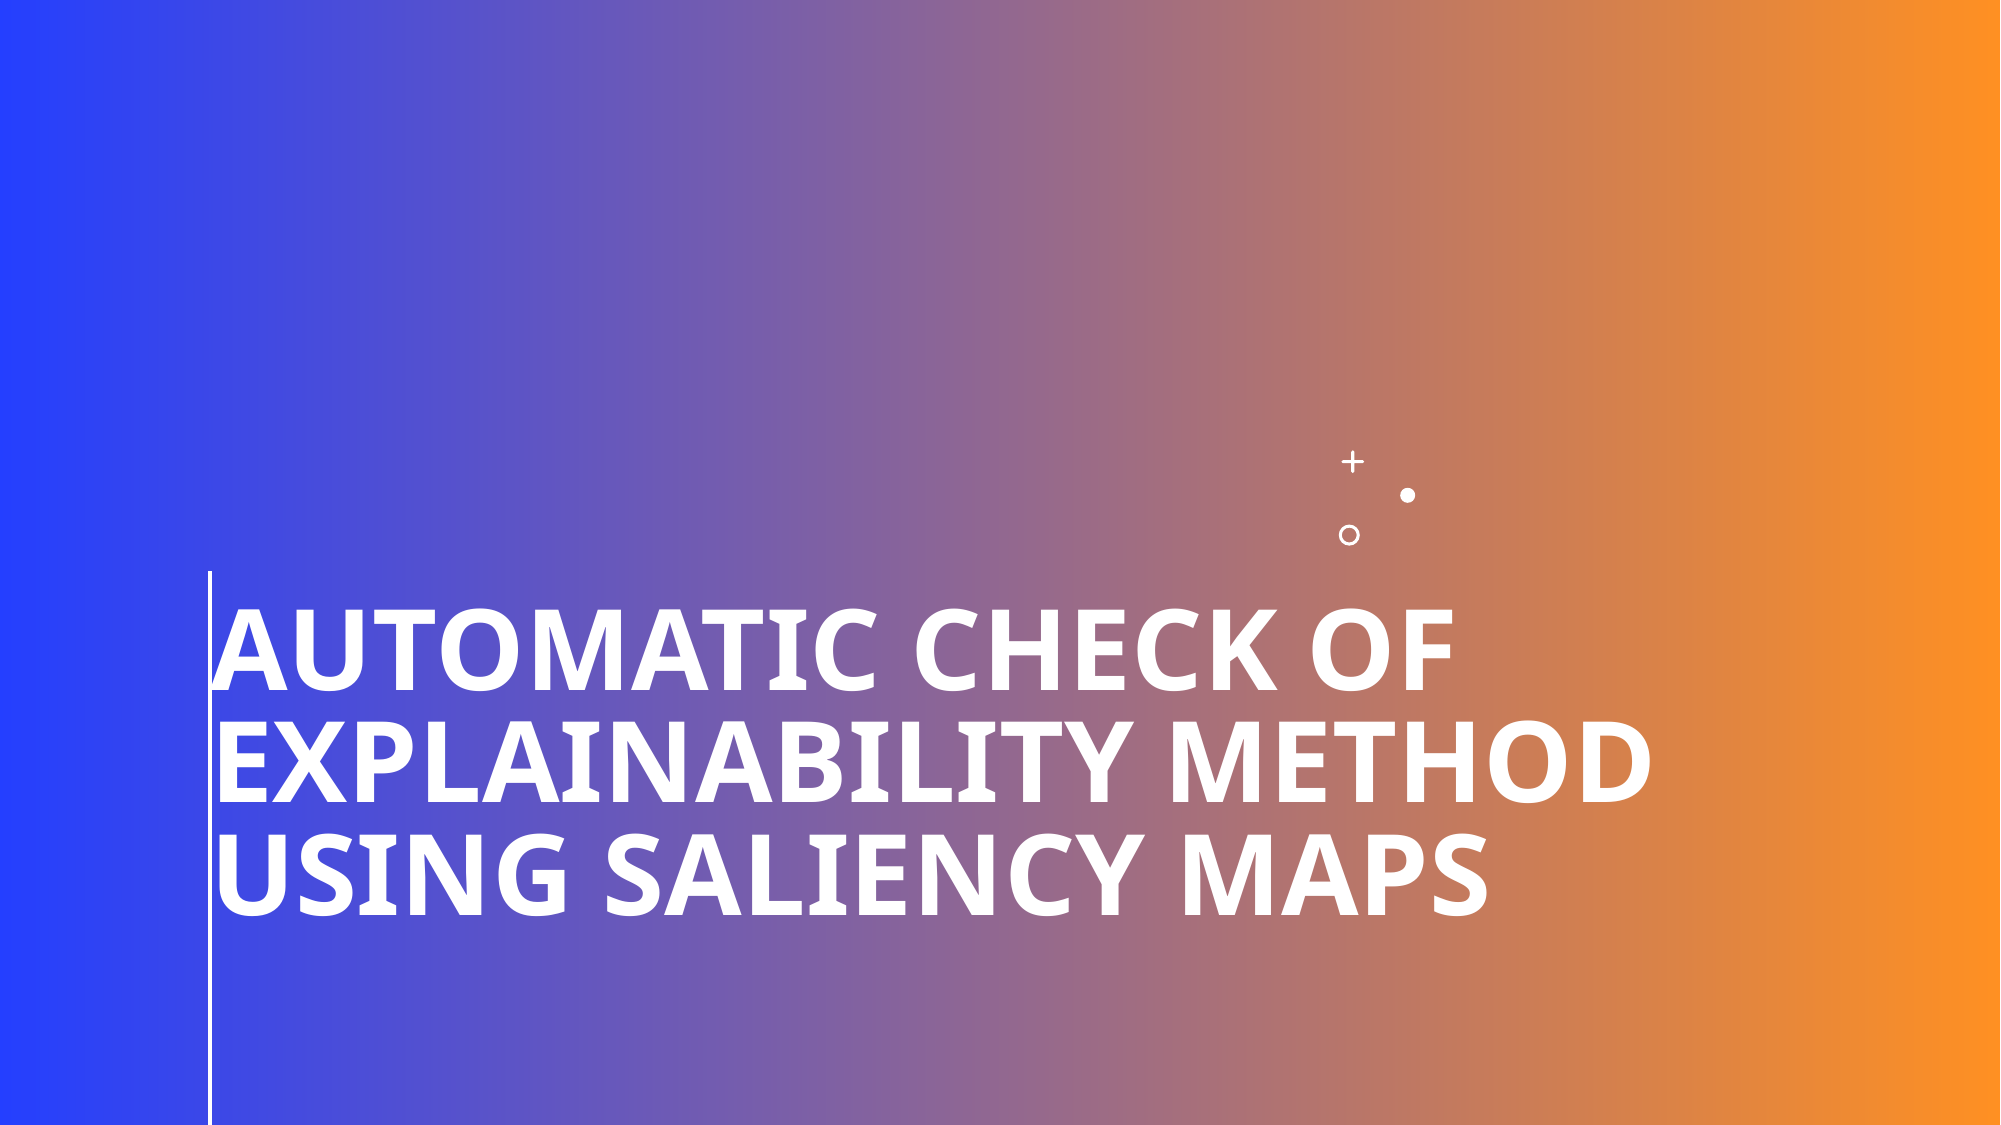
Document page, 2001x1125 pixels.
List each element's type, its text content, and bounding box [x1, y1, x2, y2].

title Automatic check of explainability method using saliency maps [210, 564, 2000, 938]
